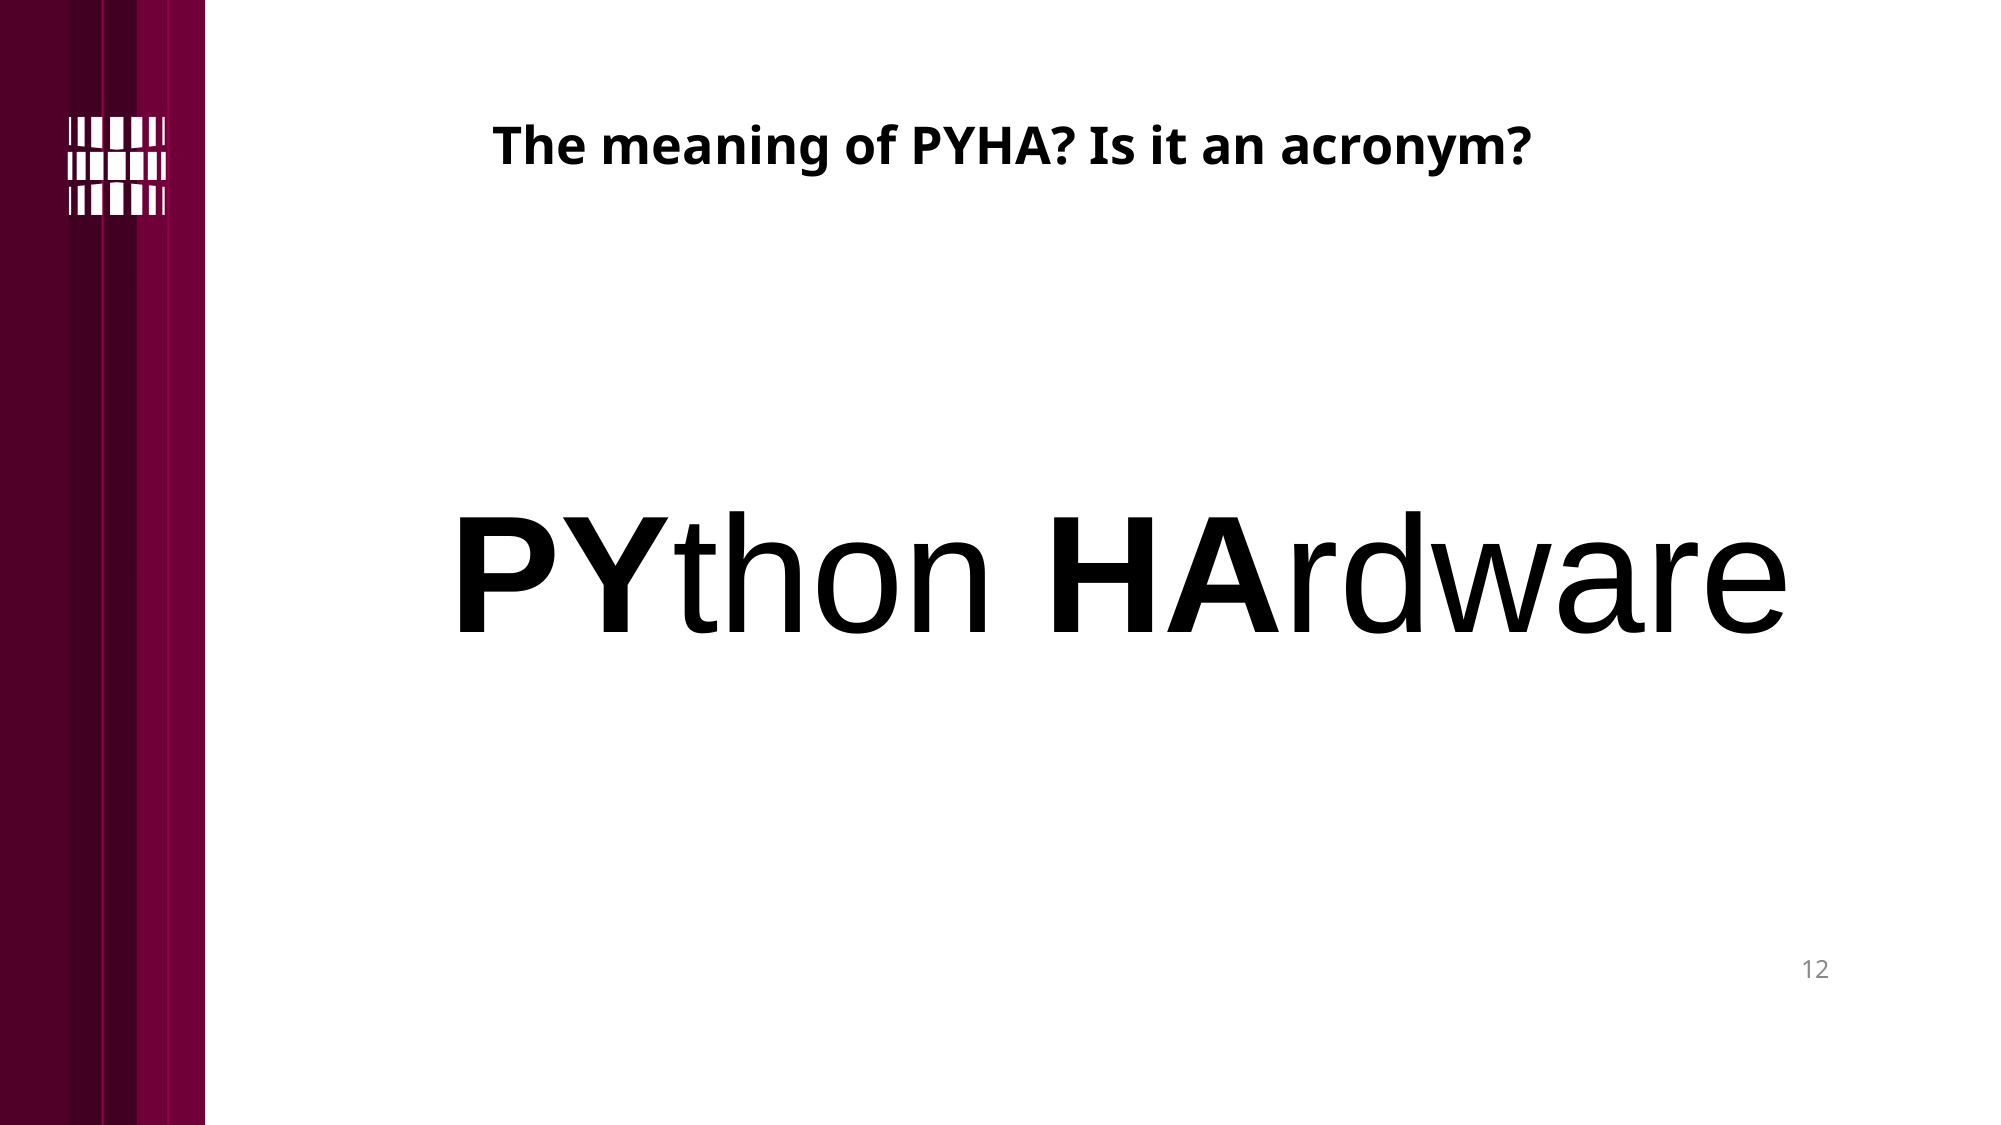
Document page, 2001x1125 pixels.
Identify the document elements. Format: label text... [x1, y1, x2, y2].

list The meaning of PYHA? Is it an acronym? [379, 119, 1827, 259]
text_box PYthon HArdware [435, 474, 1809, 676]
